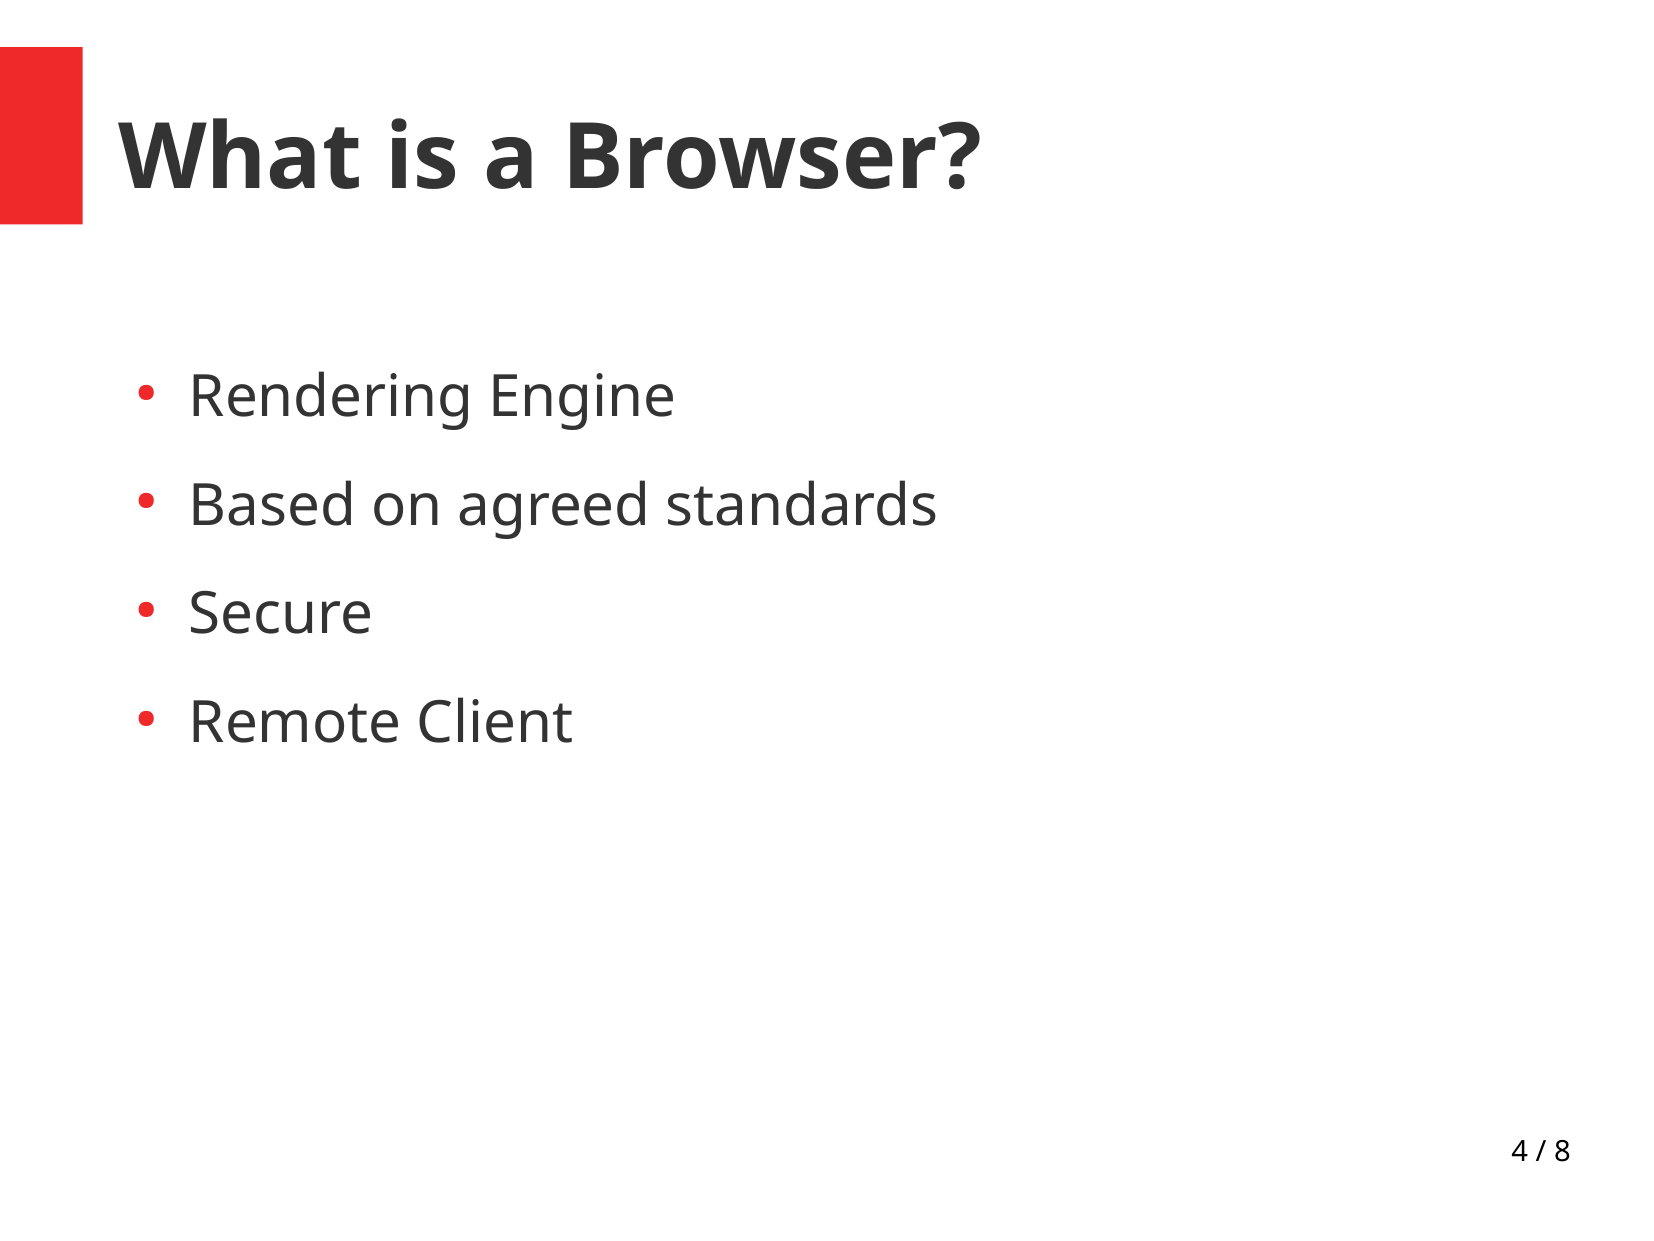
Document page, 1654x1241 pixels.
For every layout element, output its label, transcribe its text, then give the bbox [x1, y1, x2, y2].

list Rendering Engine Based on agreed standards Secure Remote Client [118, 354, 1536, 1074]
title What is a Browser? [118, 49, 1571, 257]
